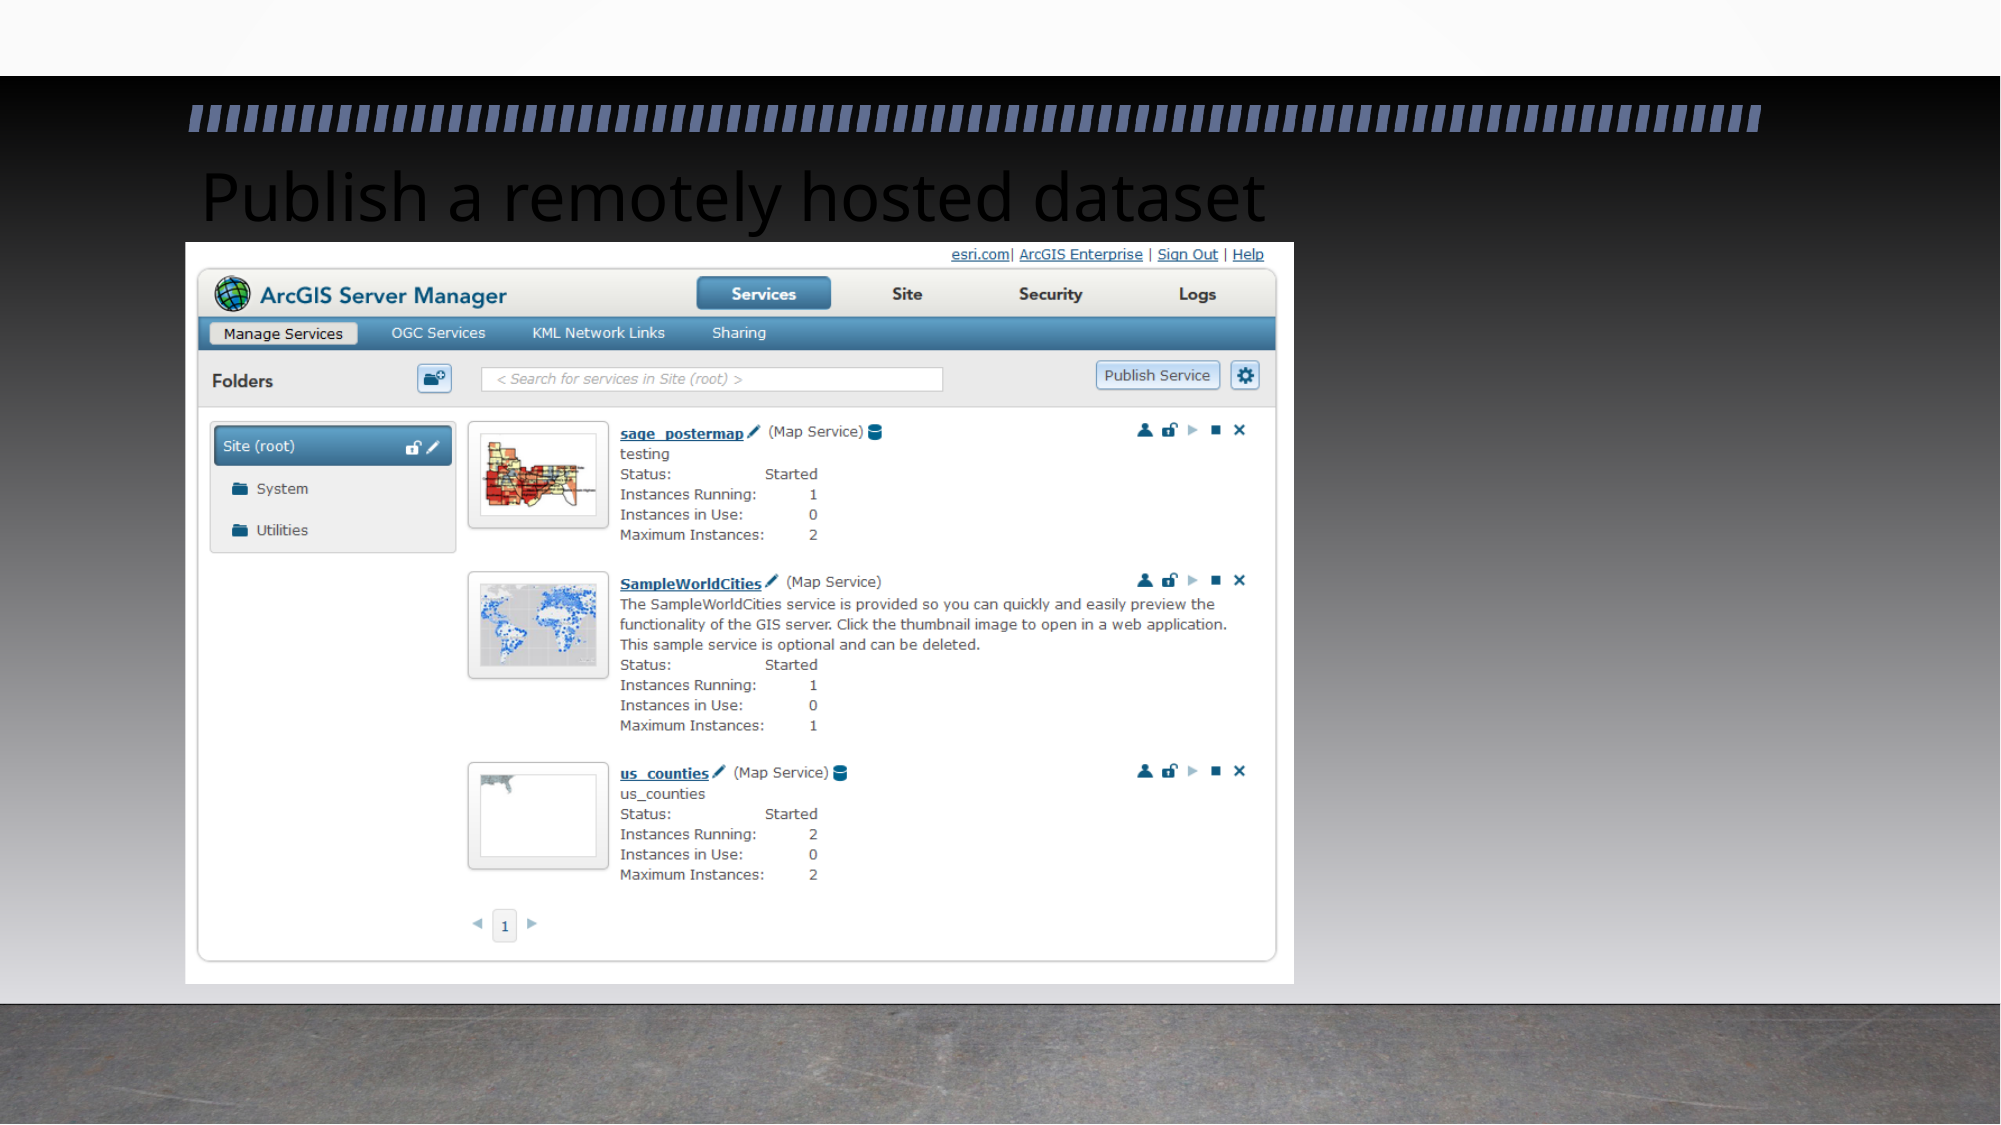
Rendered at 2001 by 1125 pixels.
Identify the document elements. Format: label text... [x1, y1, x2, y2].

picture [185, 242, 1294, 984]
title Publish a remotely hosted dataset [185, 156, 1761, 329]
